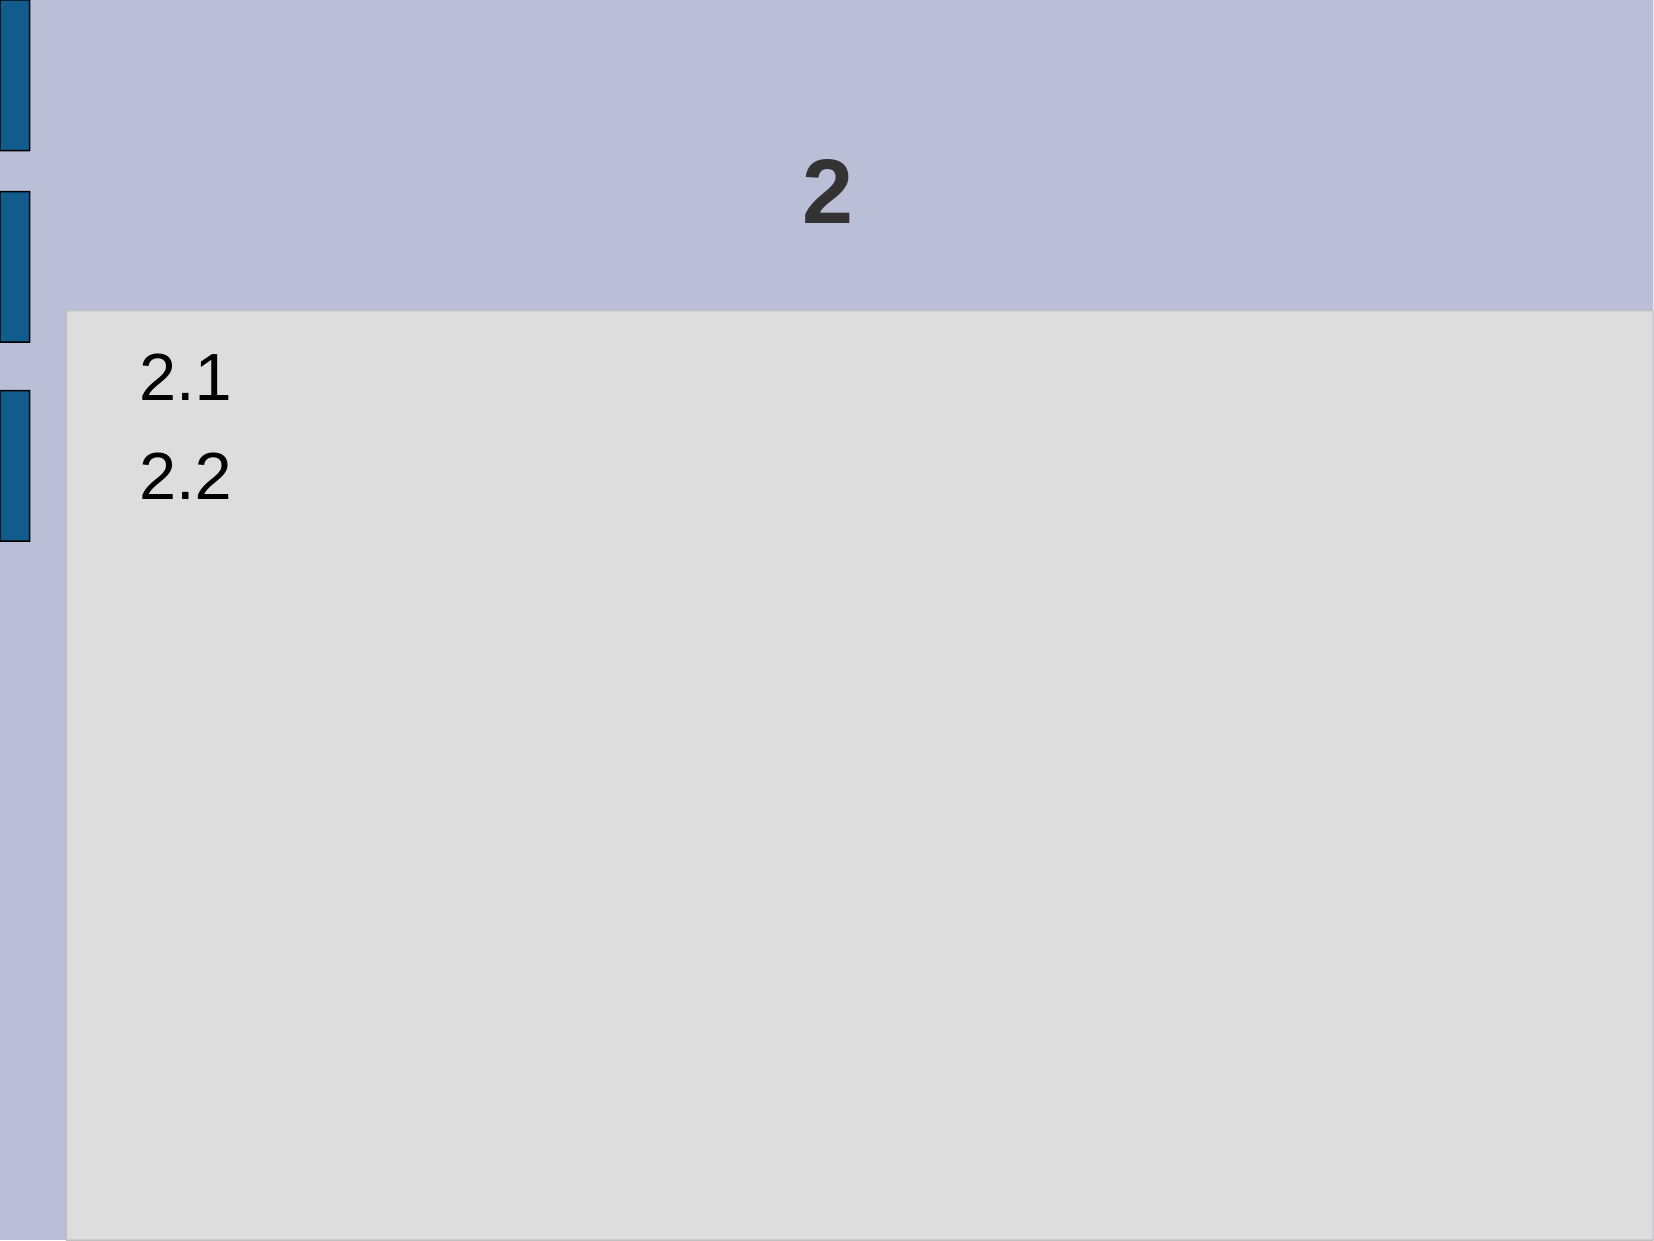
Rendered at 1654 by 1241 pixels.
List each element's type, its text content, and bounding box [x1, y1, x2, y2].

list 2.1 2.2 [121, 344, 1534, 1112]
title 2 [121, 98, 1534, 291]
